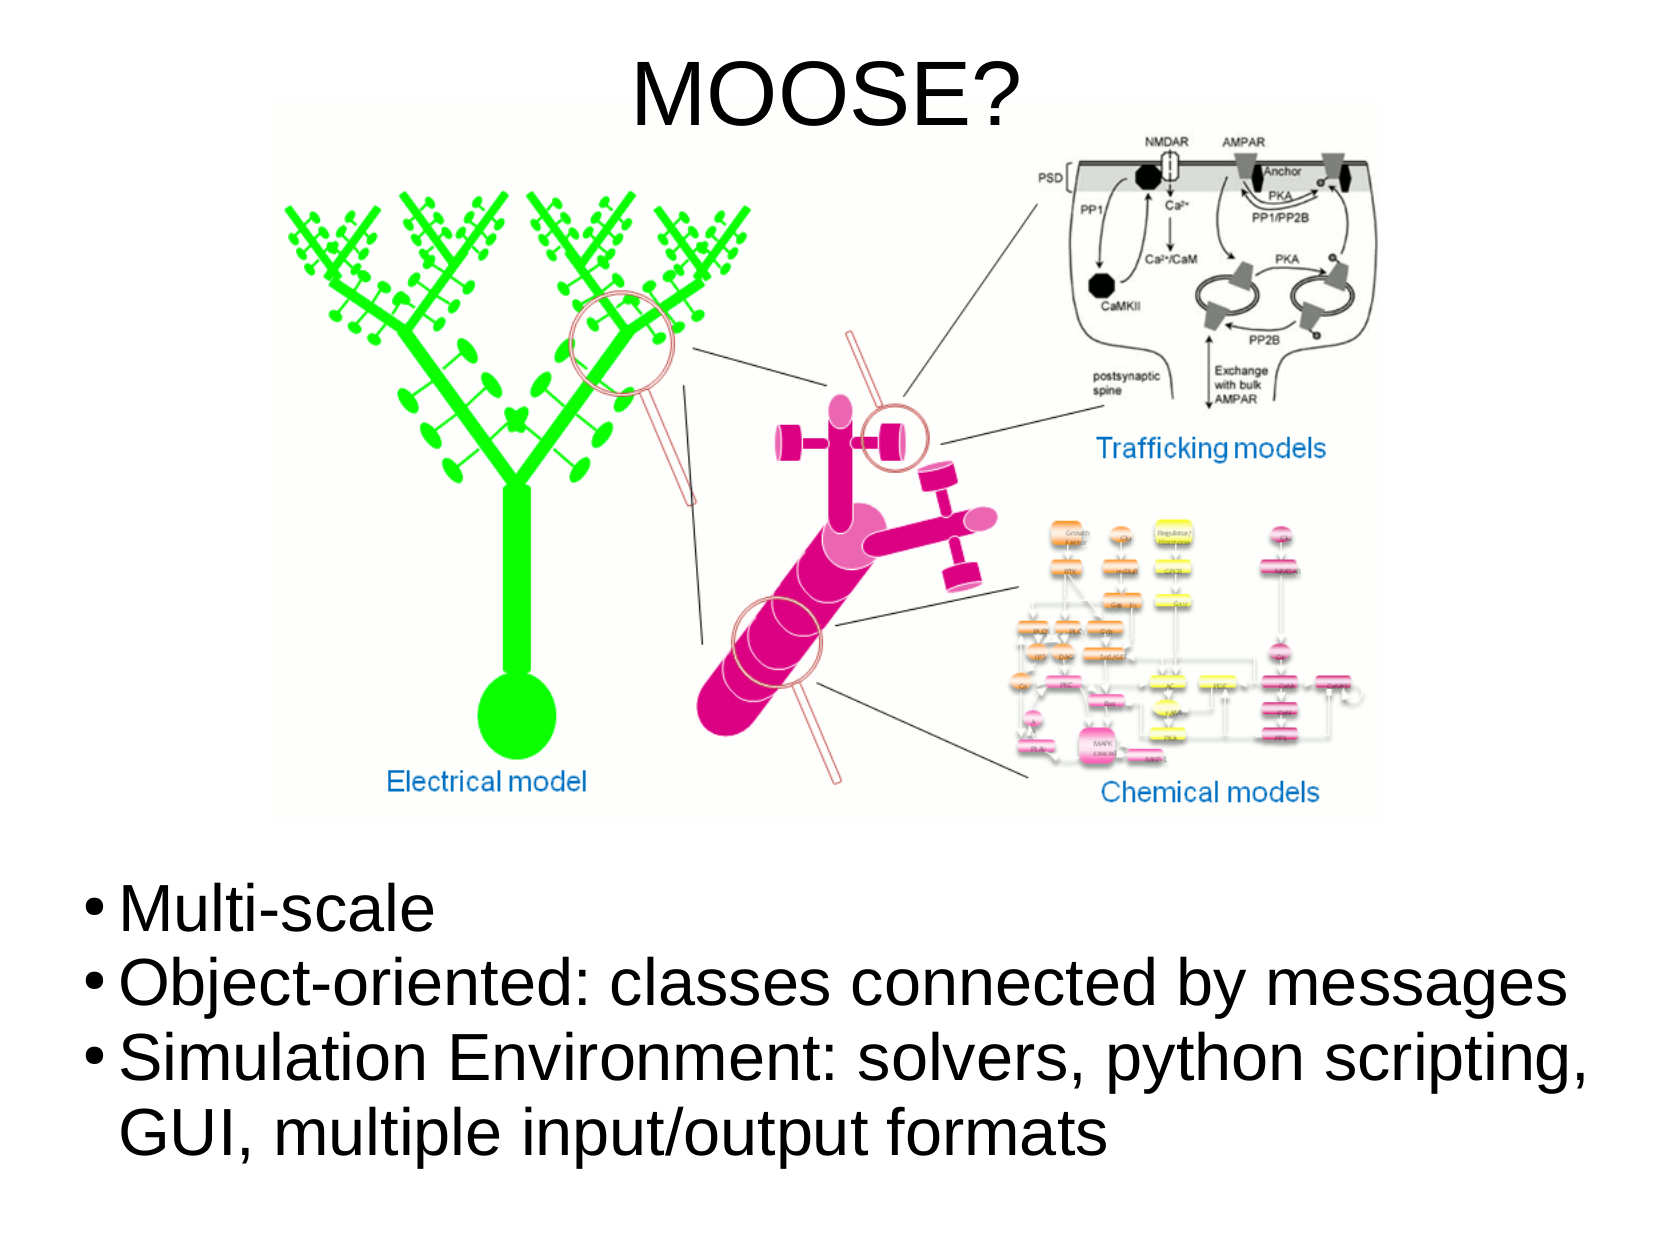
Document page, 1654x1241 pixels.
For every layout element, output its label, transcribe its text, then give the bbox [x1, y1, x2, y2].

picture [271, 198, 1382, 821]
subtitle Multi-scale Object-oriented: classes connected by messages Simulation Environment: solvers, python scripting, GUI, multiple input/output formats [82, 840, 1621, 1201]
title MOOSE? [82, 0, 1571, 198]
